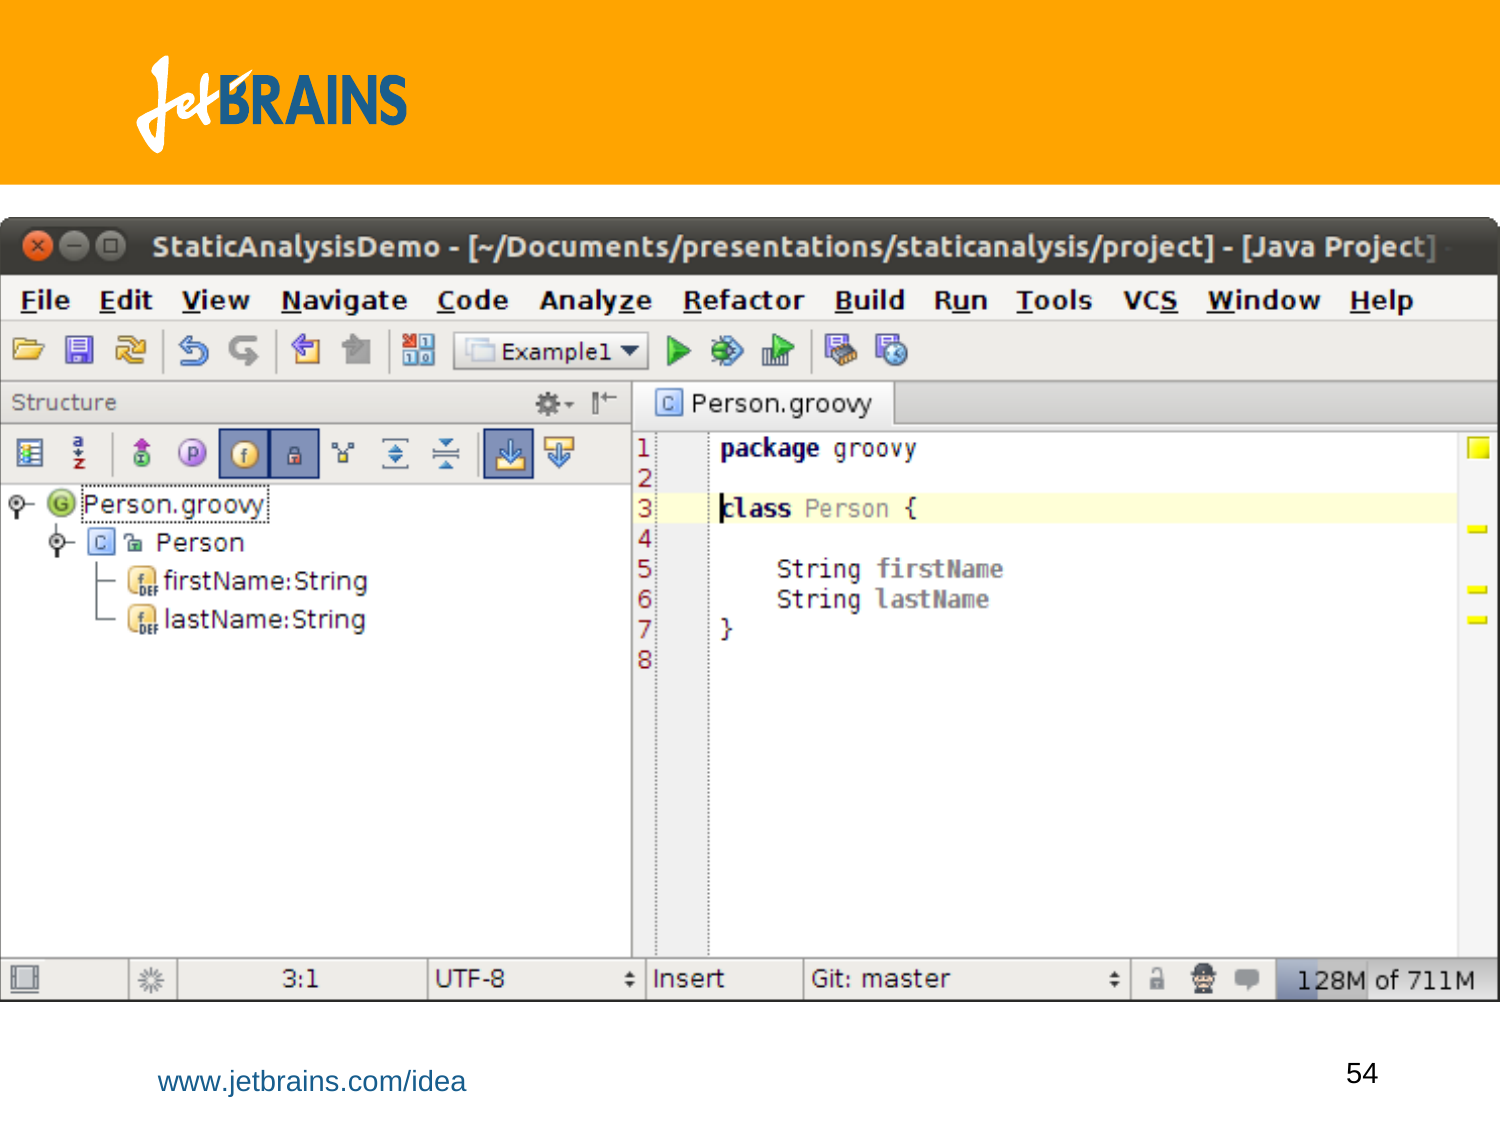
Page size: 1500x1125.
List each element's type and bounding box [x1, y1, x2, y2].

picture [0, 217, 1500, 1002]
